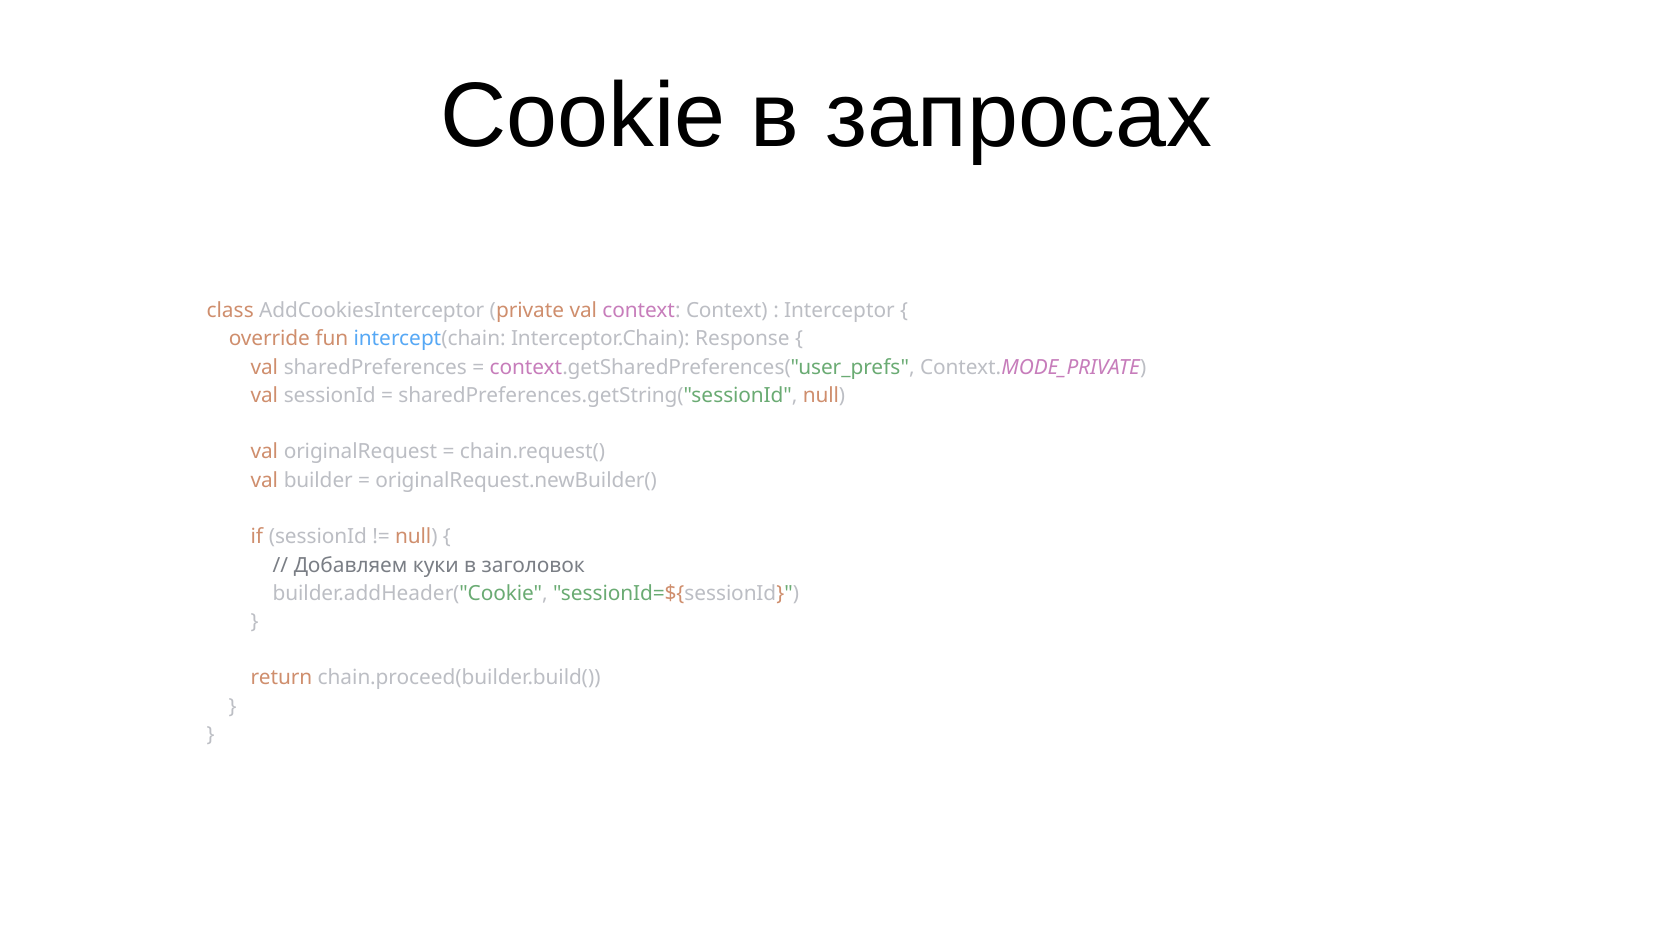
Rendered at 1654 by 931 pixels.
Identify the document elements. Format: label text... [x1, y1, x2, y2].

list class AddCookiesInterceptor (private val context: Context) : Interceptor { override fun intercept(chain: Interceptor.Chain): Response { val sharedPreferences = context.getSharedPreferences("user_prefs", Context.MODE_PRIVATE) val sessionId = sharedPreferences.getString("sessionId", null) val originalRequest = chain.request() val builder = originalRequest.newBuilder() if (sessionId != null) { // Добавляем куки в заголовок builder.addHeader("Cookie", "sessionId=${sessionId}") } return chain.proceed(builder.build()) } } [206, 295, 1654, 835]
title Cookie в запросах [82, 37, 1571, 193]
